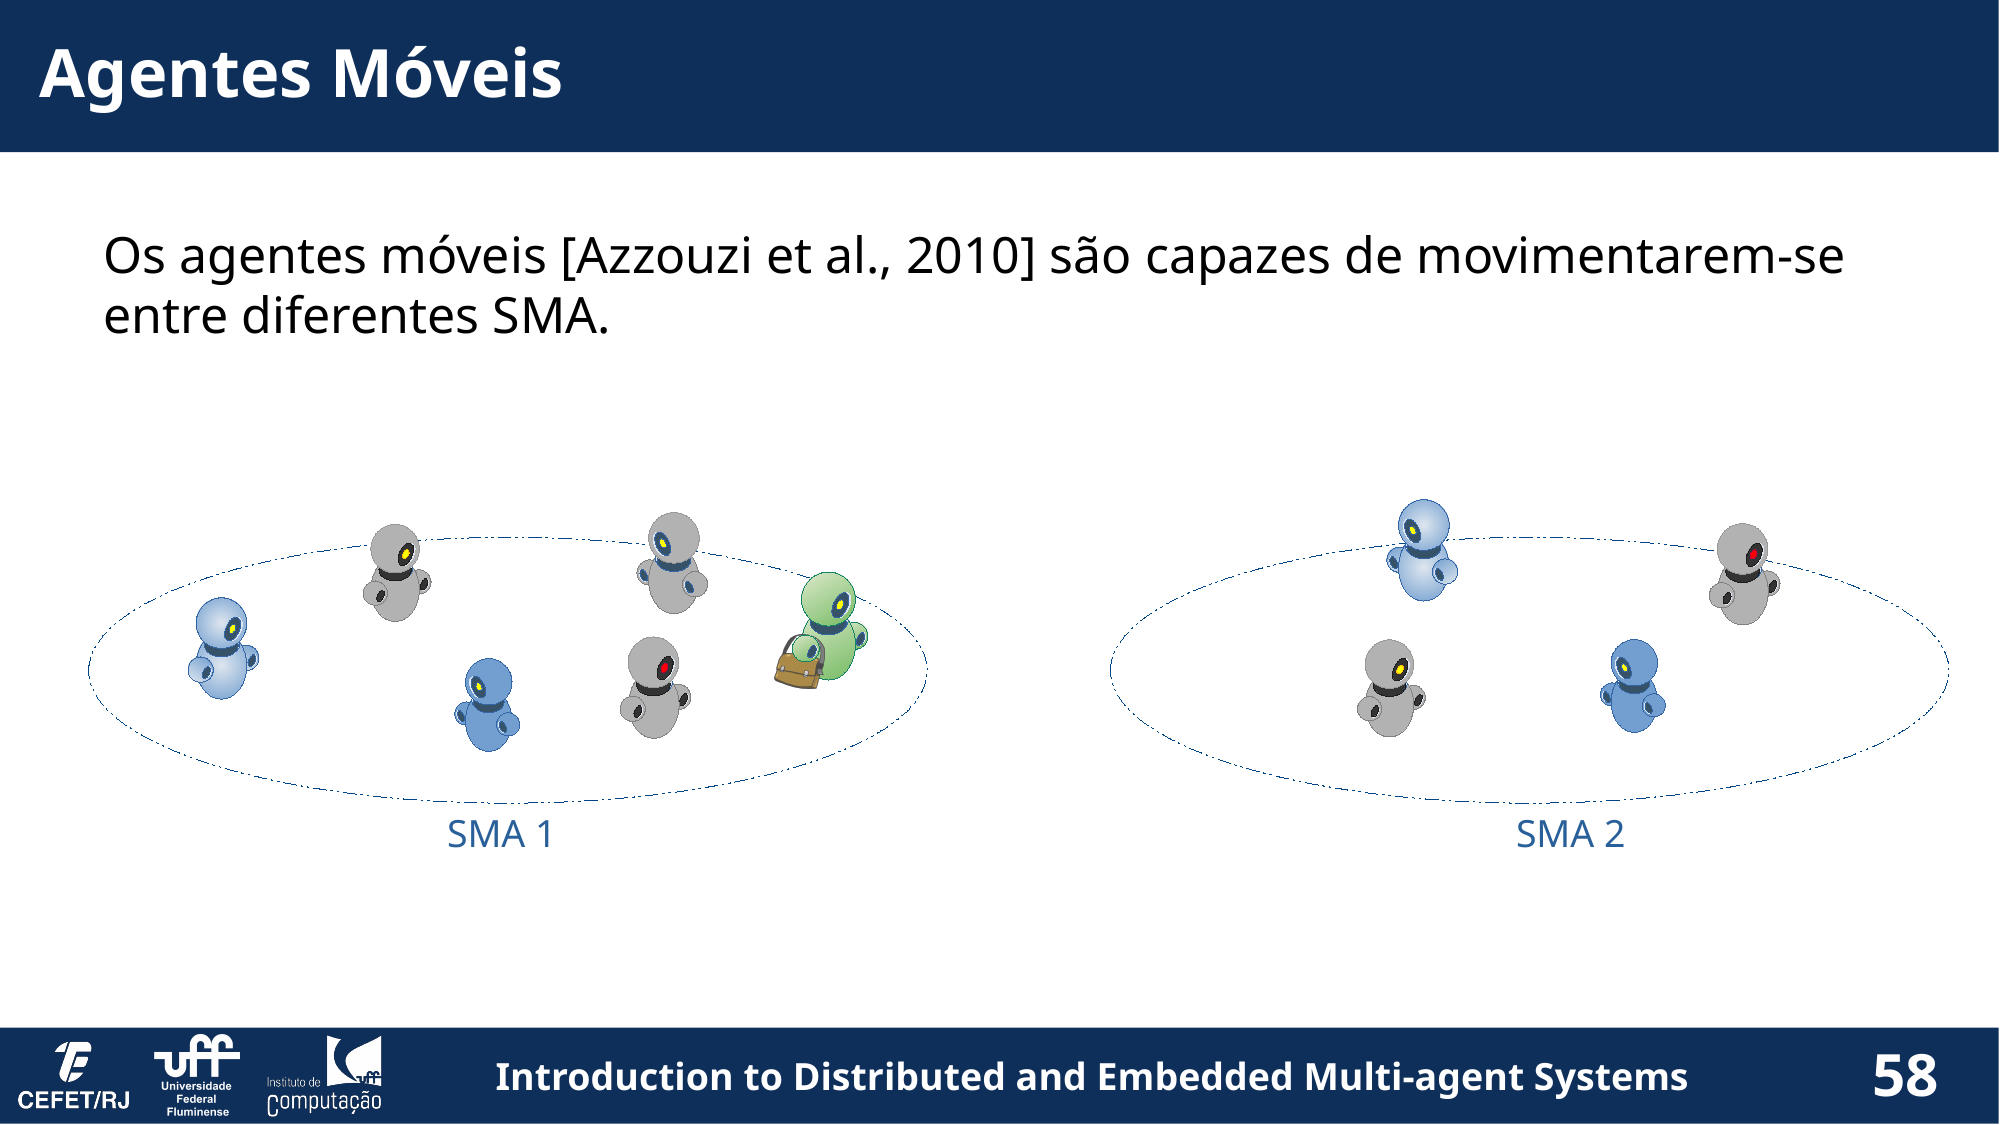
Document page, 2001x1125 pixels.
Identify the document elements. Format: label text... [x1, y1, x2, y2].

picture [153, 1033, 241, 1121]
text_box [792, 572, 868, 681]
text_box SMA 2 [1393, 803, 1748, 863]
text_box [620, 636, 691, 739]
text_box [1600, 639, 1666, 733]
picture [18, 1021, 129, 1125]
text_box [188, 597, 259, 700]
text_box [1386, 499, 1458, 602]
picture [265, 1033, 383, 1117]
text_box SMA 1 [324, 803, 680, 863]
text_box Os agentes móveis [Azzouzi et al., 2010] são capazes de movimentarem-se entre diferentes SMA. [88, 216, 1947, 352]
text_box [1357, 639, 1426, 737]
text_box [1709, 523, 1781, 625]
picture [774, 634, 825, 689]
text_box [454, 658, 520, 752]
text_box [636, 512, 708, 614]
text_box Agentes Móveis [25, 23, 1999, 119]
text_box [363, 524, 432, 622]
